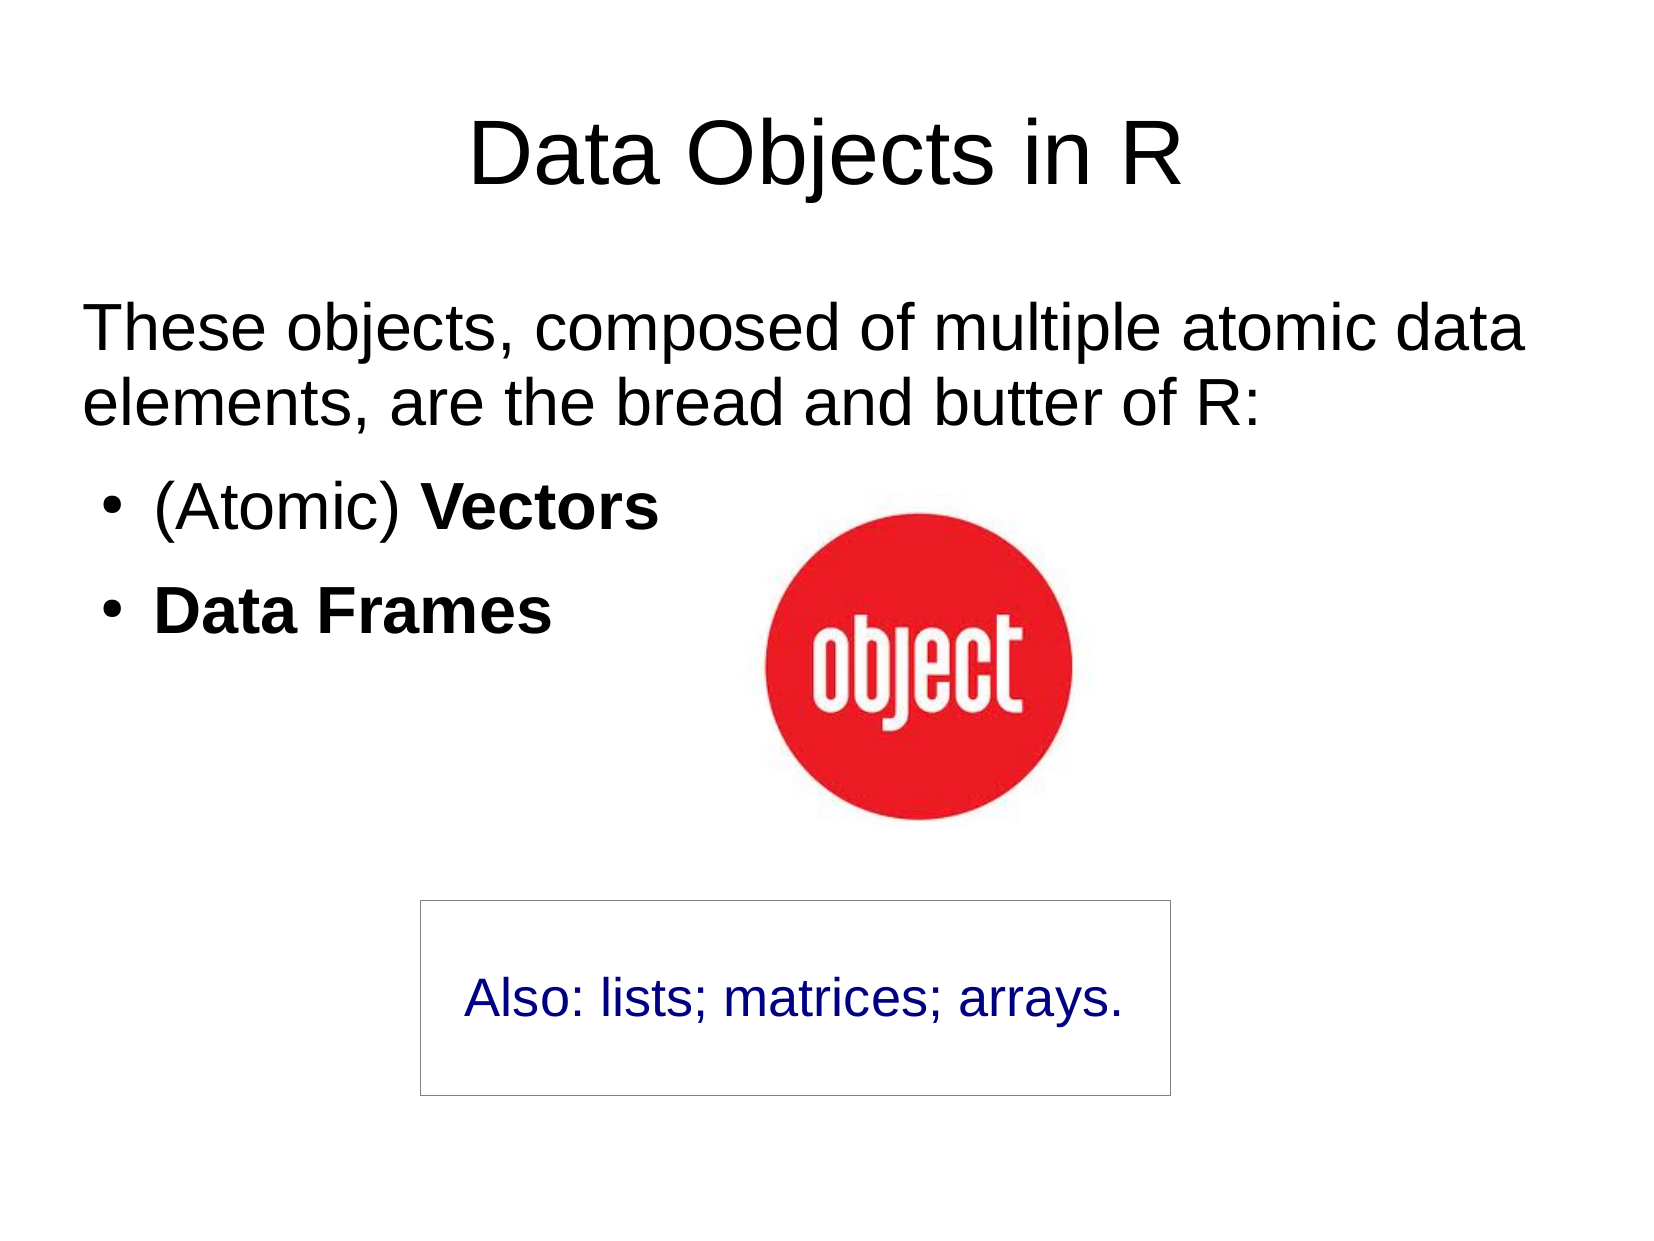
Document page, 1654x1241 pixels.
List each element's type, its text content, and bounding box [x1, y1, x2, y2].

title Data Objects in R [82, 49, 1571, 257]
picture [743, 494, 1096, 847]
text_box Also: lists; matrices; arrays. [420, 900, 1171, 1096]
list These objects, composed of multiple atomic data elements, are the bread and butter of R: (Atomic) Vectors Data Frames [82, 290, 1538, 1010]
